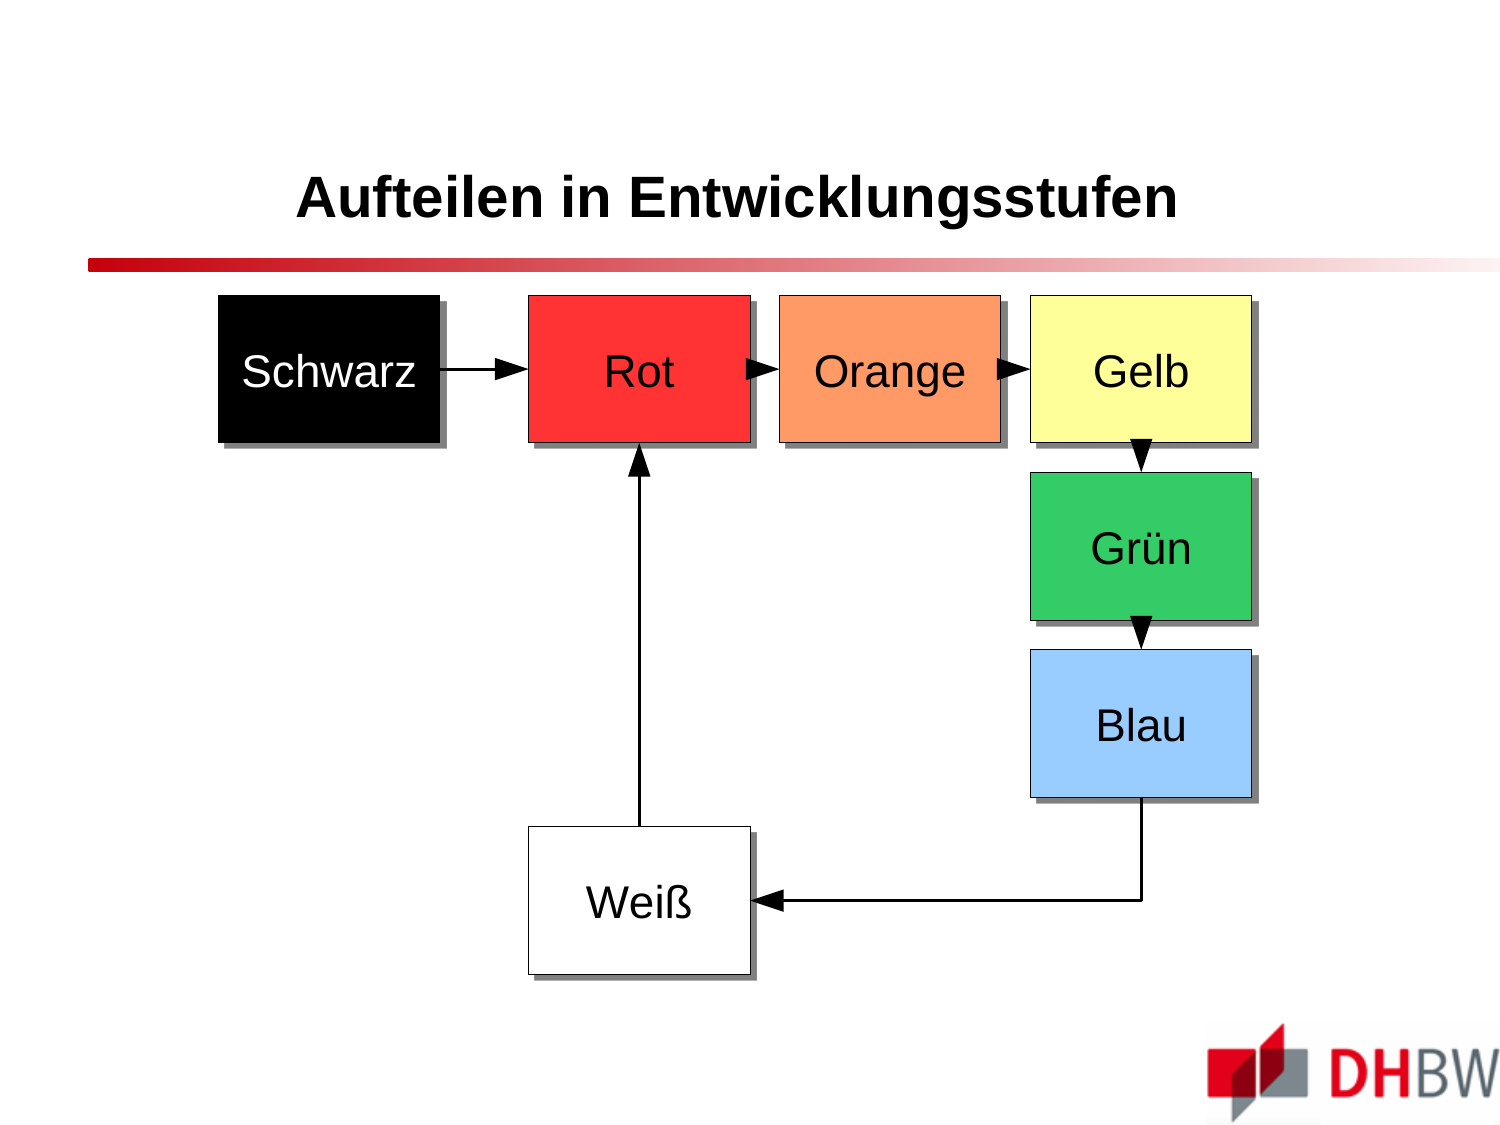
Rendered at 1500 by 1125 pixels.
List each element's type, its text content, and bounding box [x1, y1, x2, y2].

title Aufteilen in Entwicklungsstufen [99, 99, 1375, 288]
text_box Gelb [1030, 295, 1252, 443]
text_box Blau [1030, 649, 1252, 798]
picture [1206, 1021, 1500, 1125]
text_box Weiß [528, 826, 751, 975]
text_box Orange [779, 295, 1001, 443]
text_box Grün [1030, 472, 1252, 621]
text_box Schwarz [218, 295, 440, 443]
text_box Rot [528, 295, 751, 443]
